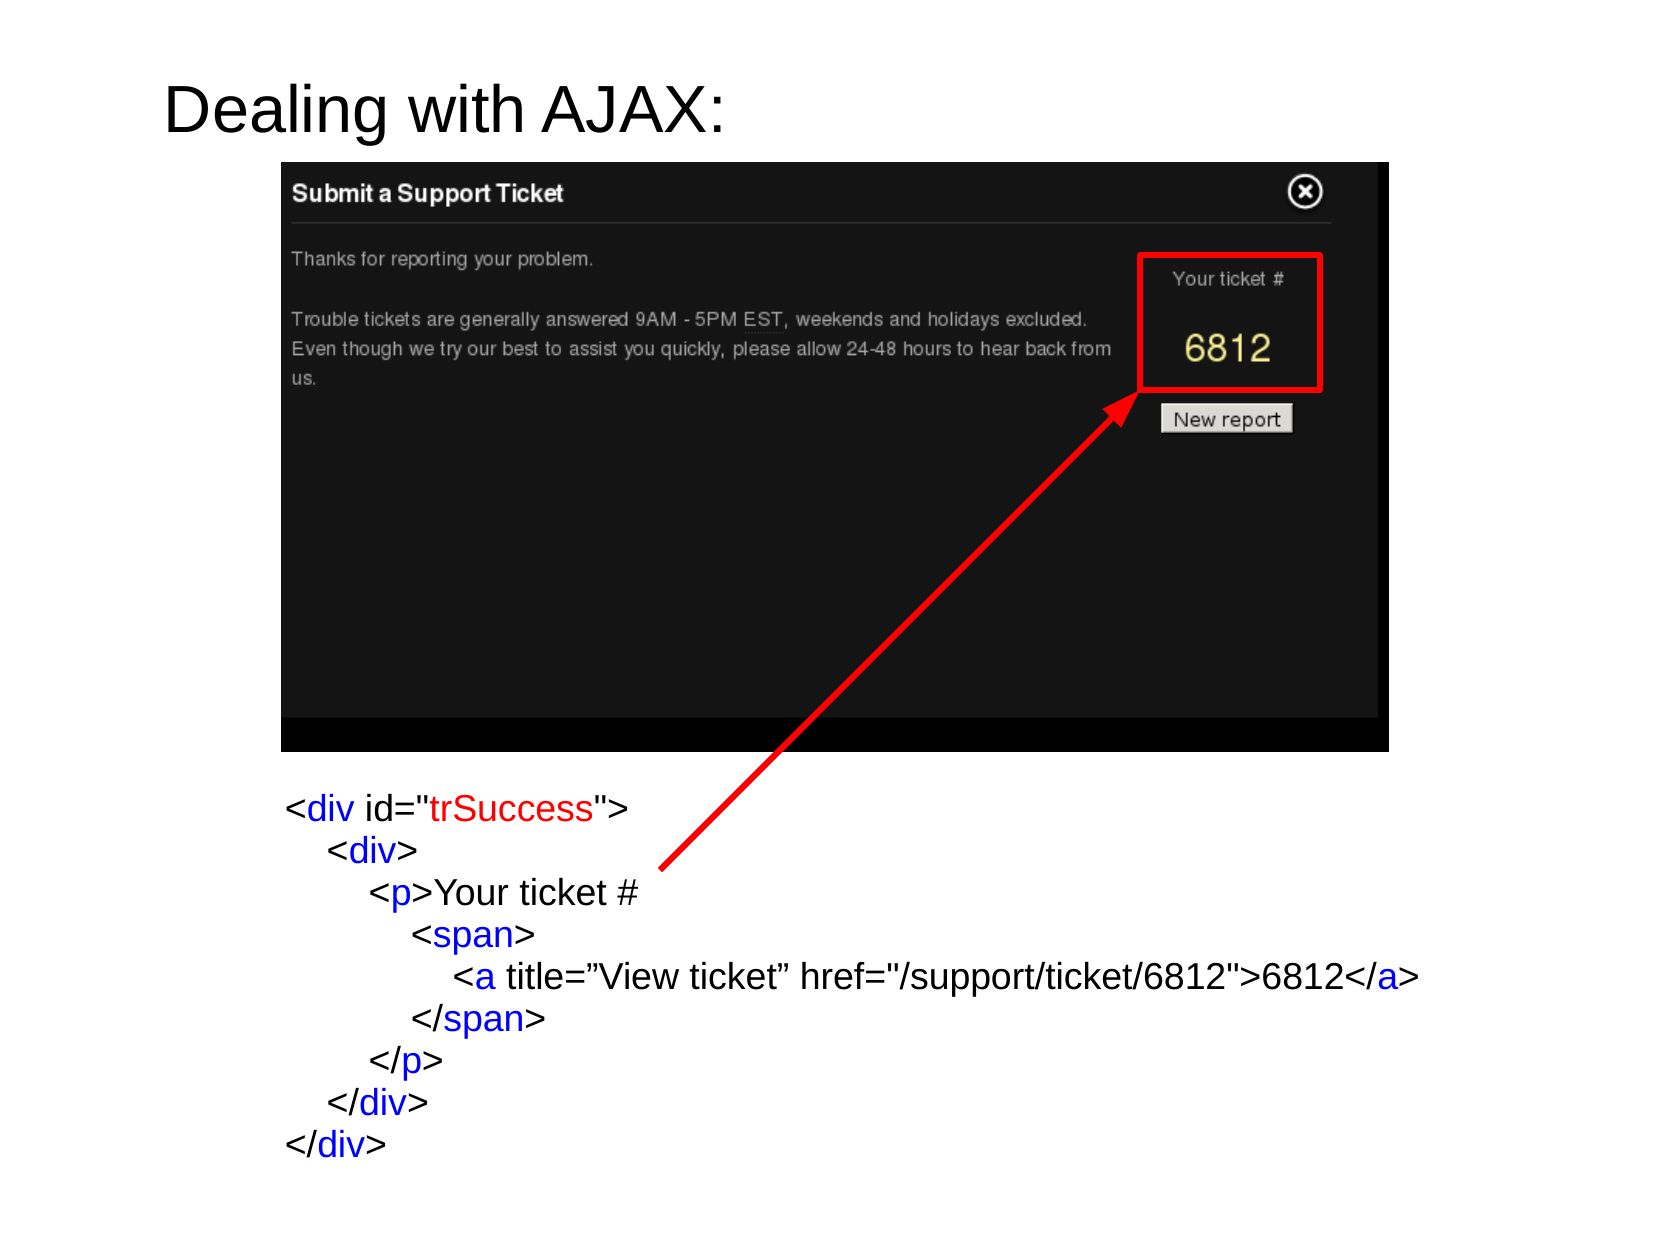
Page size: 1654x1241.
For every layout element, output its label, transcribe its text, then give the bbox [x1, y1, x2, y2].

text_box Dealing with AJAX: [149, 64, 744, 155]
text_box <div id="trSuccess"> <div> <p>Your ticket # <span> <a title=”View ticket” href="/support/ticket/6812">6812</a> </span> </p> </div> </div> [270, 780, 1576, 1173]
picture [281, 162, 1389, 752]
picture [1143, 258, 1317, 387]
